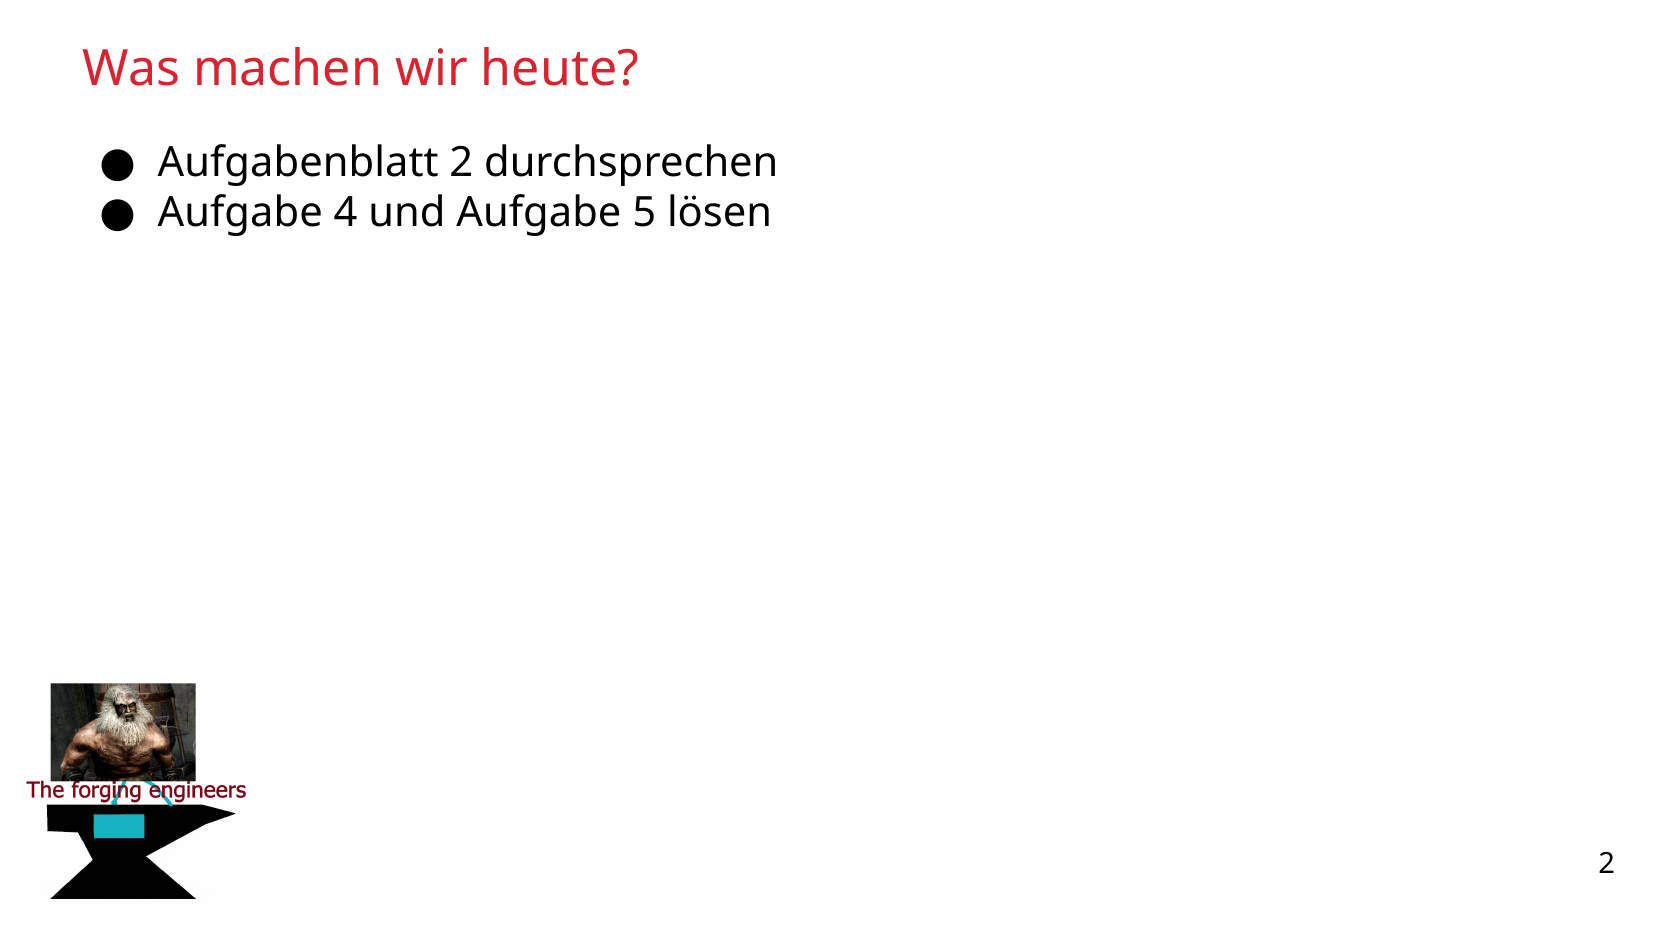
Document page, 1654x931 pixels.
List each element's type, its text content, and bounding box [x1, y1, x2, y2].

subtitle Aufgabenblatt 2 durchsprechen Aufgabe 4 und Aufgabe 5 lösen [82, 134, 1571, 650]
picture [17, 679, 254, 916]
title Was machen wir heute? [82, 37, 1571, 95]
